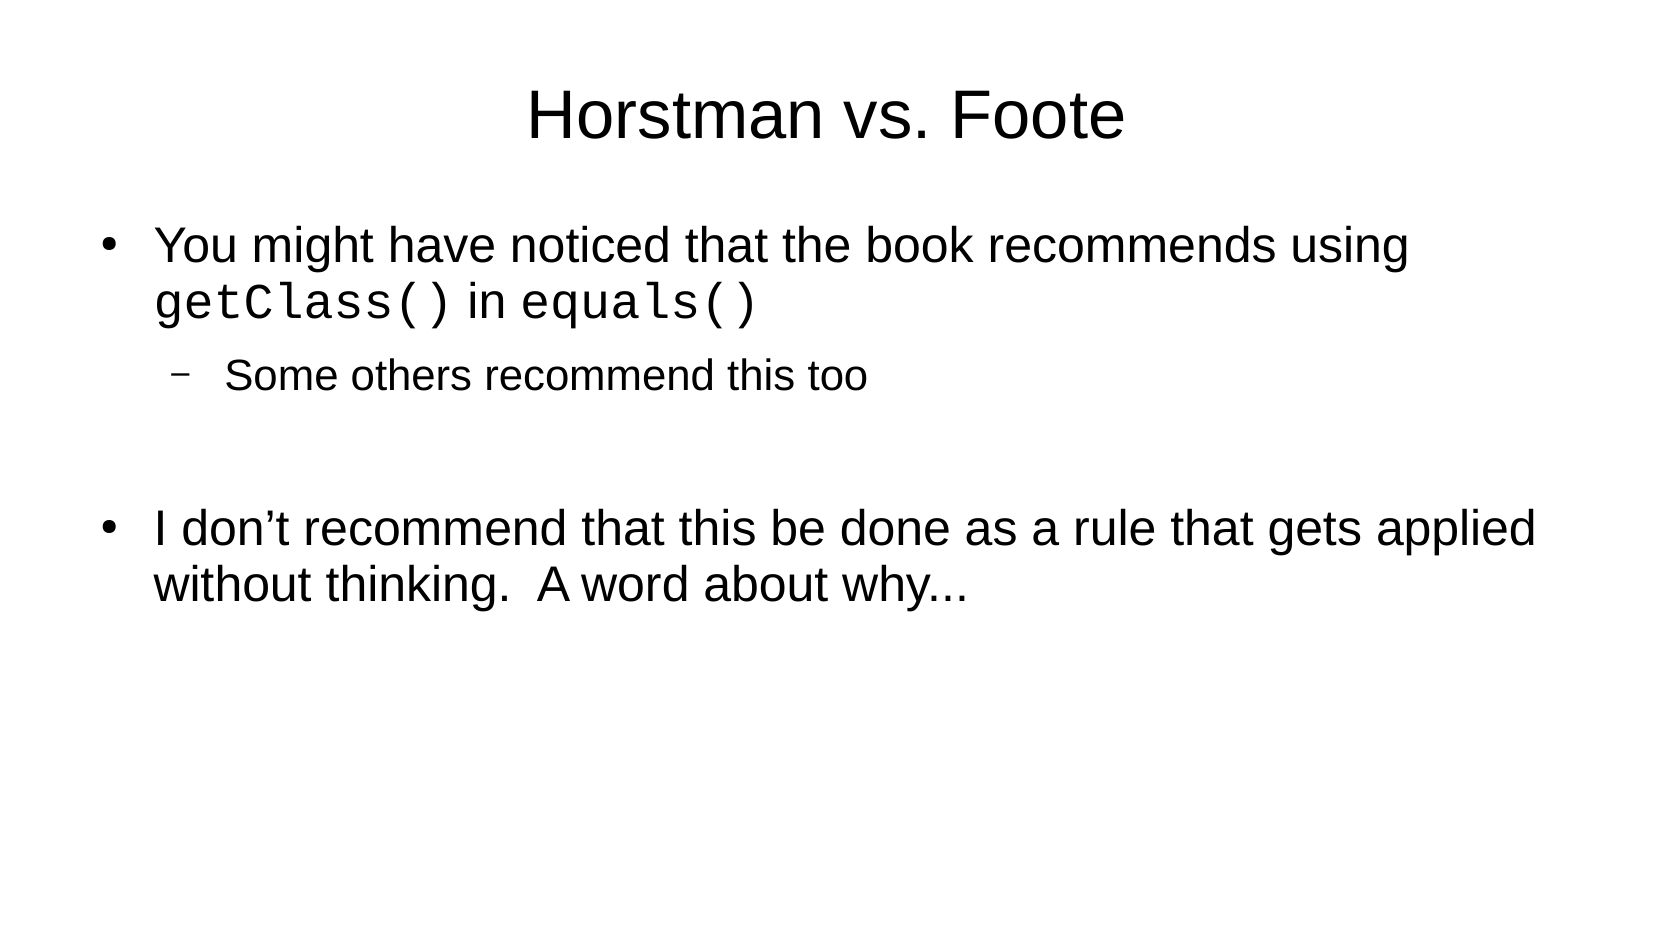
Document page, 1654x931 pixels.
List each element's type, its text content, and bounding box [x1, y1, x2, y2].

list You might have noticed that the book recommends using getClass() in equals() Some others recommend this too I don’t recommend that this be done as a rule that gets applied without thinking. A word about why... [82, 217, 1571, 758]
title Horstman vs. Foote [82, 37, 1571, 193]
